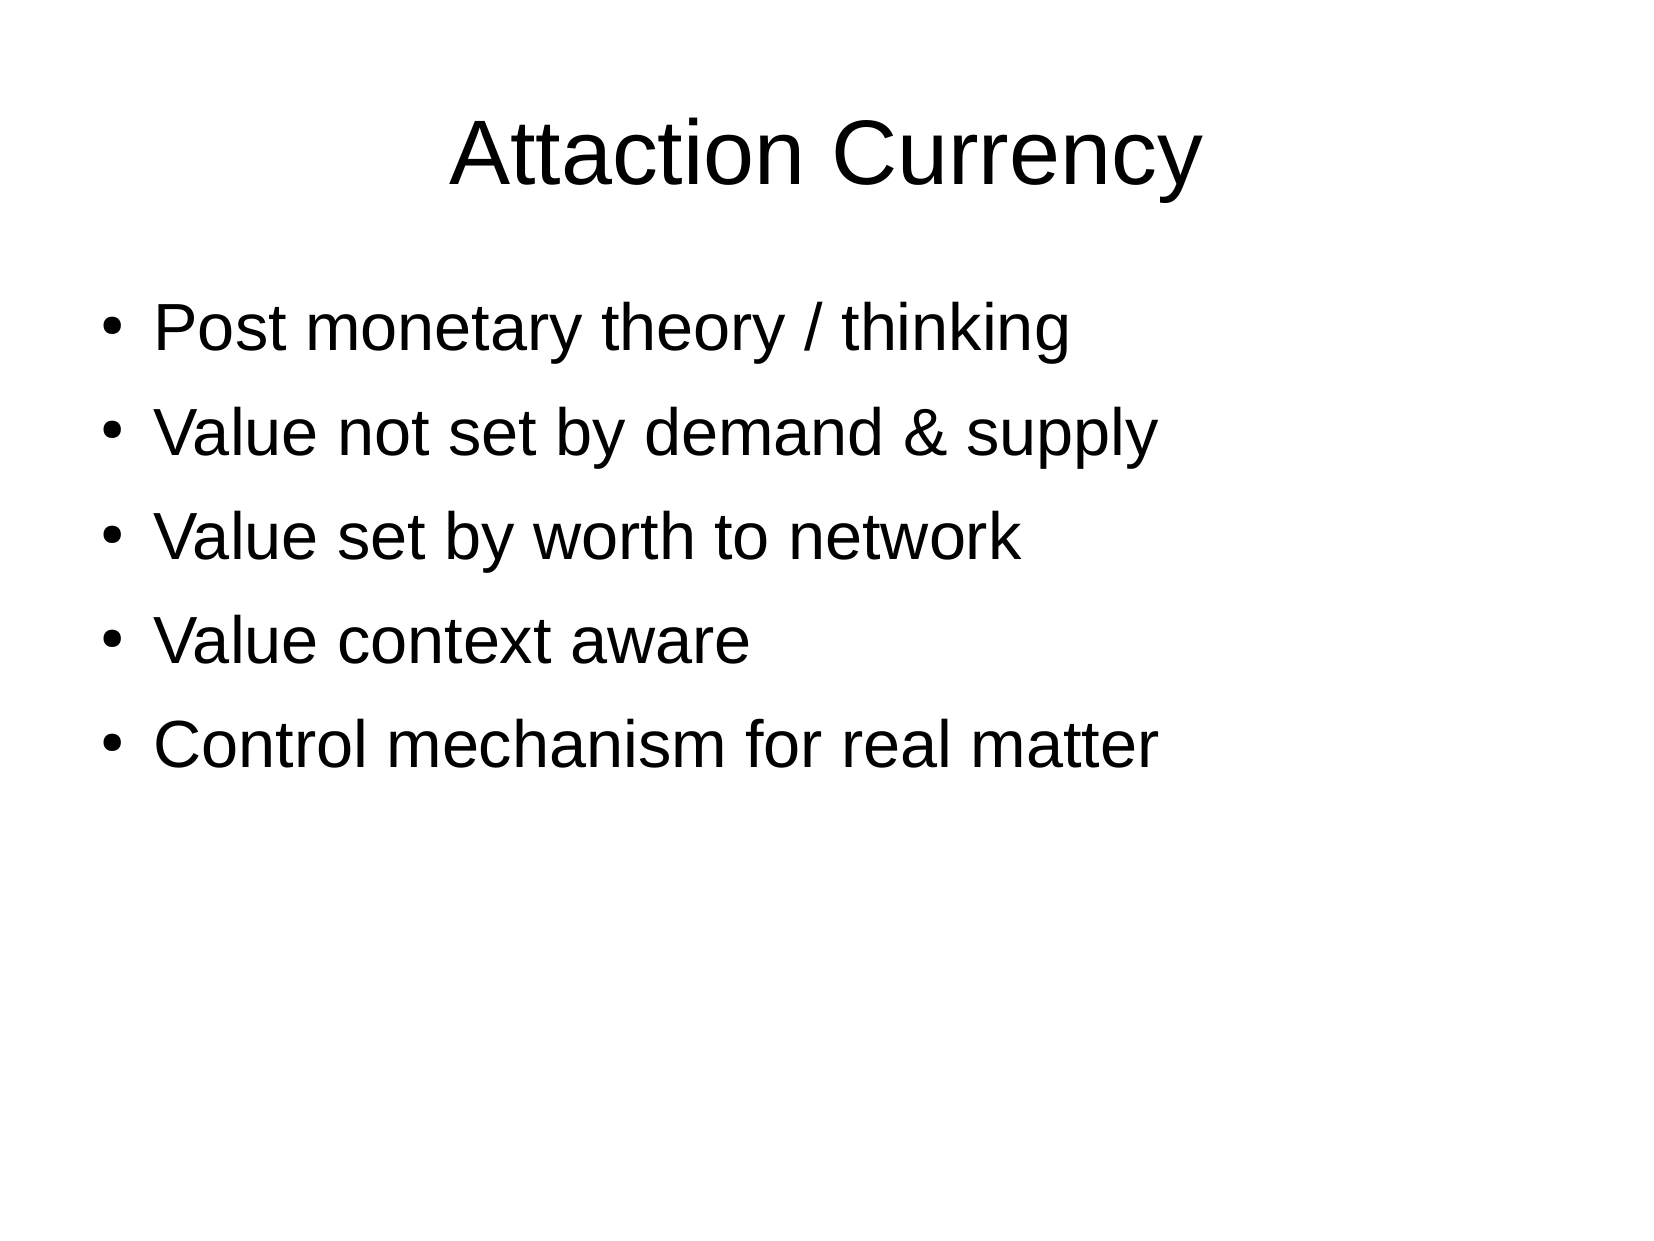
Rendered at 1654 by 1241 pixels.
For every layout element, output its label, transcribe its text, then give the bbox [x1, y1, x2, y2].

title Attaction Currency [82, 49, 1571, 257]
list Post monetary theory / thinking Value not set by demand & supply Value set by worth to network Value context aware Control mechanism for real matter [82, 290, 1571, 1010]
